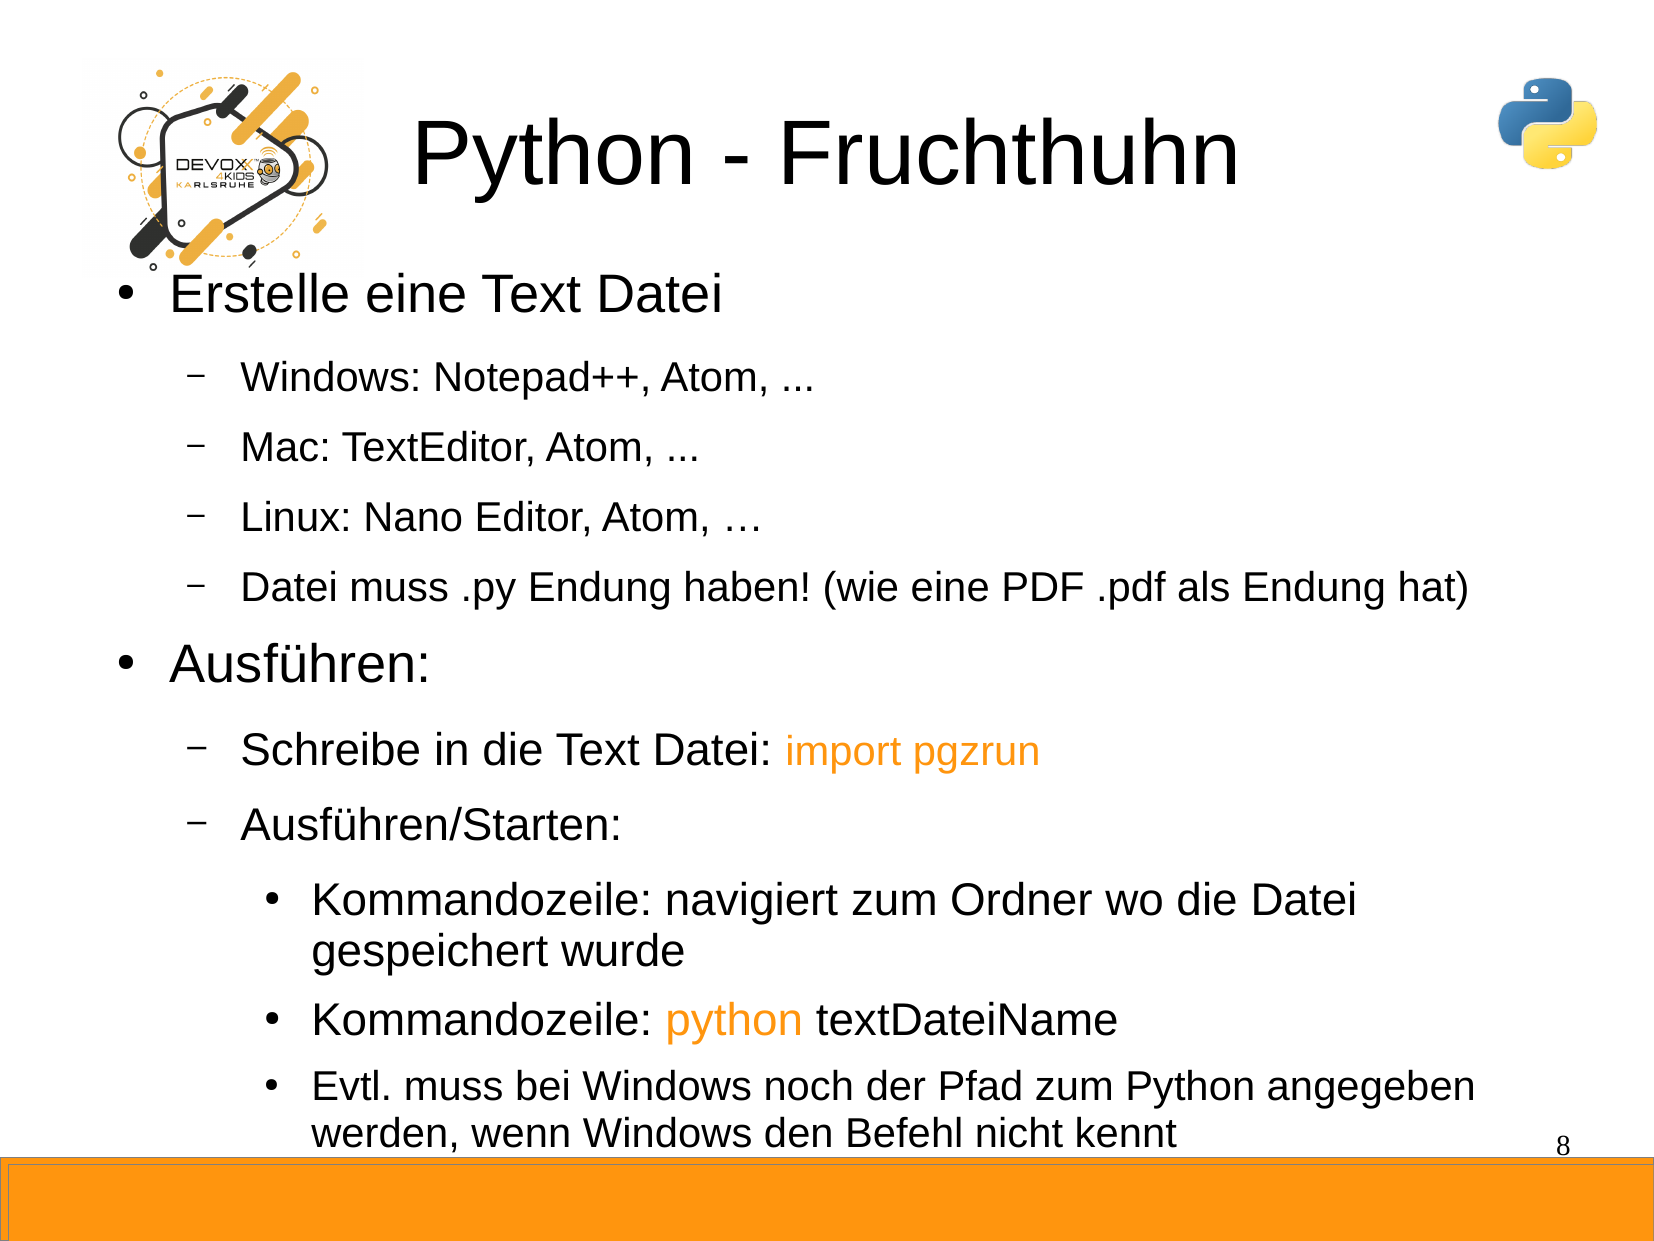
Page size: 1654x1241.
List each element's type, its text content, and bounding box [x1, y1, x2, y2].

picture [82, 58, 364, 278]
list Erstelle eine Text Datei Windows: Notepad++, Atom, ... Mac: TextEditor, Atom, ... Linux: Nano Editor, Atom, … Datei muss .py Endung haben! (wie eine PDF .pdf als Endung hat) Ausführen: Schreibe in die Text Datei: import pgzrun Ausführen/Starten: Kommandozeile: navigiert zum Ordner wo die Datei gespeichert wurde Kommandozeile: python textDateiName Evtl. muss bei Windows noch der Pfad zum Python angegeben werden, wenn Windows den Befehl nicht kennt [98, 263, 1587, 1157]
picture [1476, 58, 1619, 189]
text_box [0, 1157, 1654, 1241]
title Python - Fruchthuhn [82, 49, 1571, 257]
